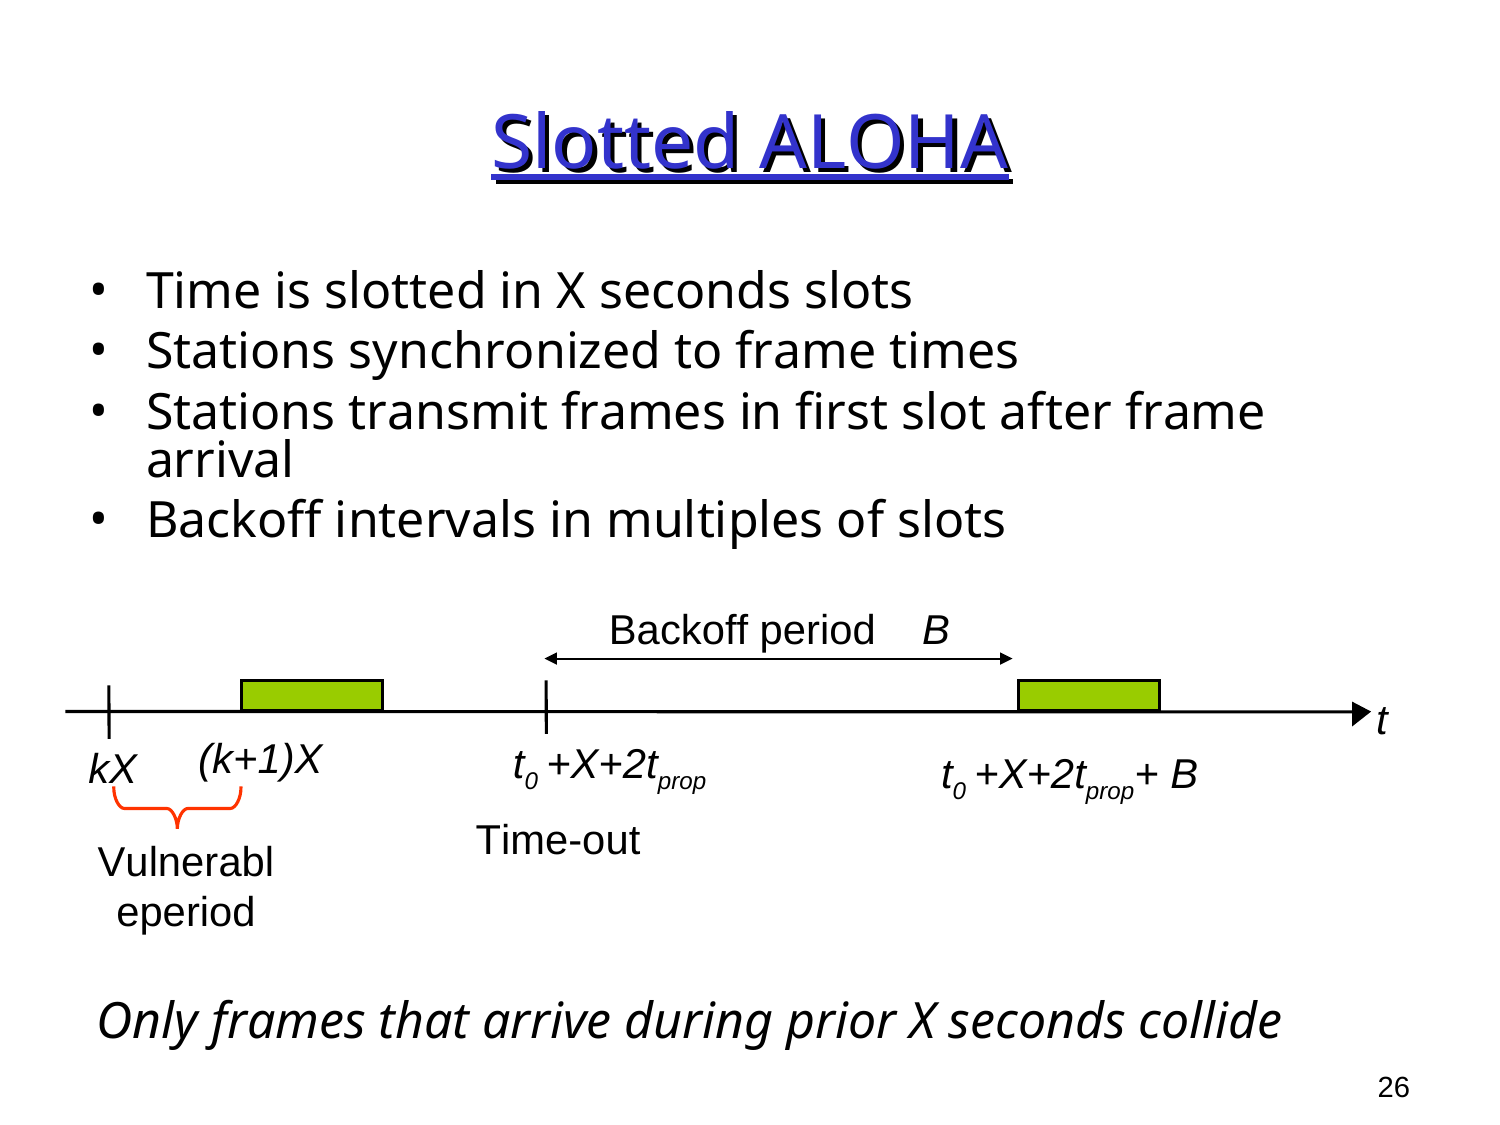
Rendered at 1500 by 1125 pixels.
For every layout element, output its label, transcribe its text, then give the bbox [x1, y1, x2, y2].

text_box Time-out [475, 812, 641, 863]
text_box Vulnerableperiod [86, 834, 286, 935]
text_box t [1375, 692, 1388, 744]
text_box [241, 680, 383, 711]
text_box t0 +X+2tprop [513, 737, 860, 795]
title Slotted ALOHA [75, 45, 1426, 233]
text_box t0 +X+2tprop+ B [941, 747, 1288, 805]
list Time is slotted in X seconds slots Stations synchronized to frame times Stations transmit frames in first slot after frame arrival Backoff intervals in multiples of slots [75, 262, 1426, 606]
text_box (k+1)X [198, 732, 323, 783]
text_box [1018, 680, 1160, 711]
text_box Backoff period B [585, 602, 974, 653]
text_box Only frames that arrive during prior X seconds collide [82, 992, 1433, 1077]
text_box [1352, 701, 1372, 727]
text_box kX [88, 742, 138, 793]
